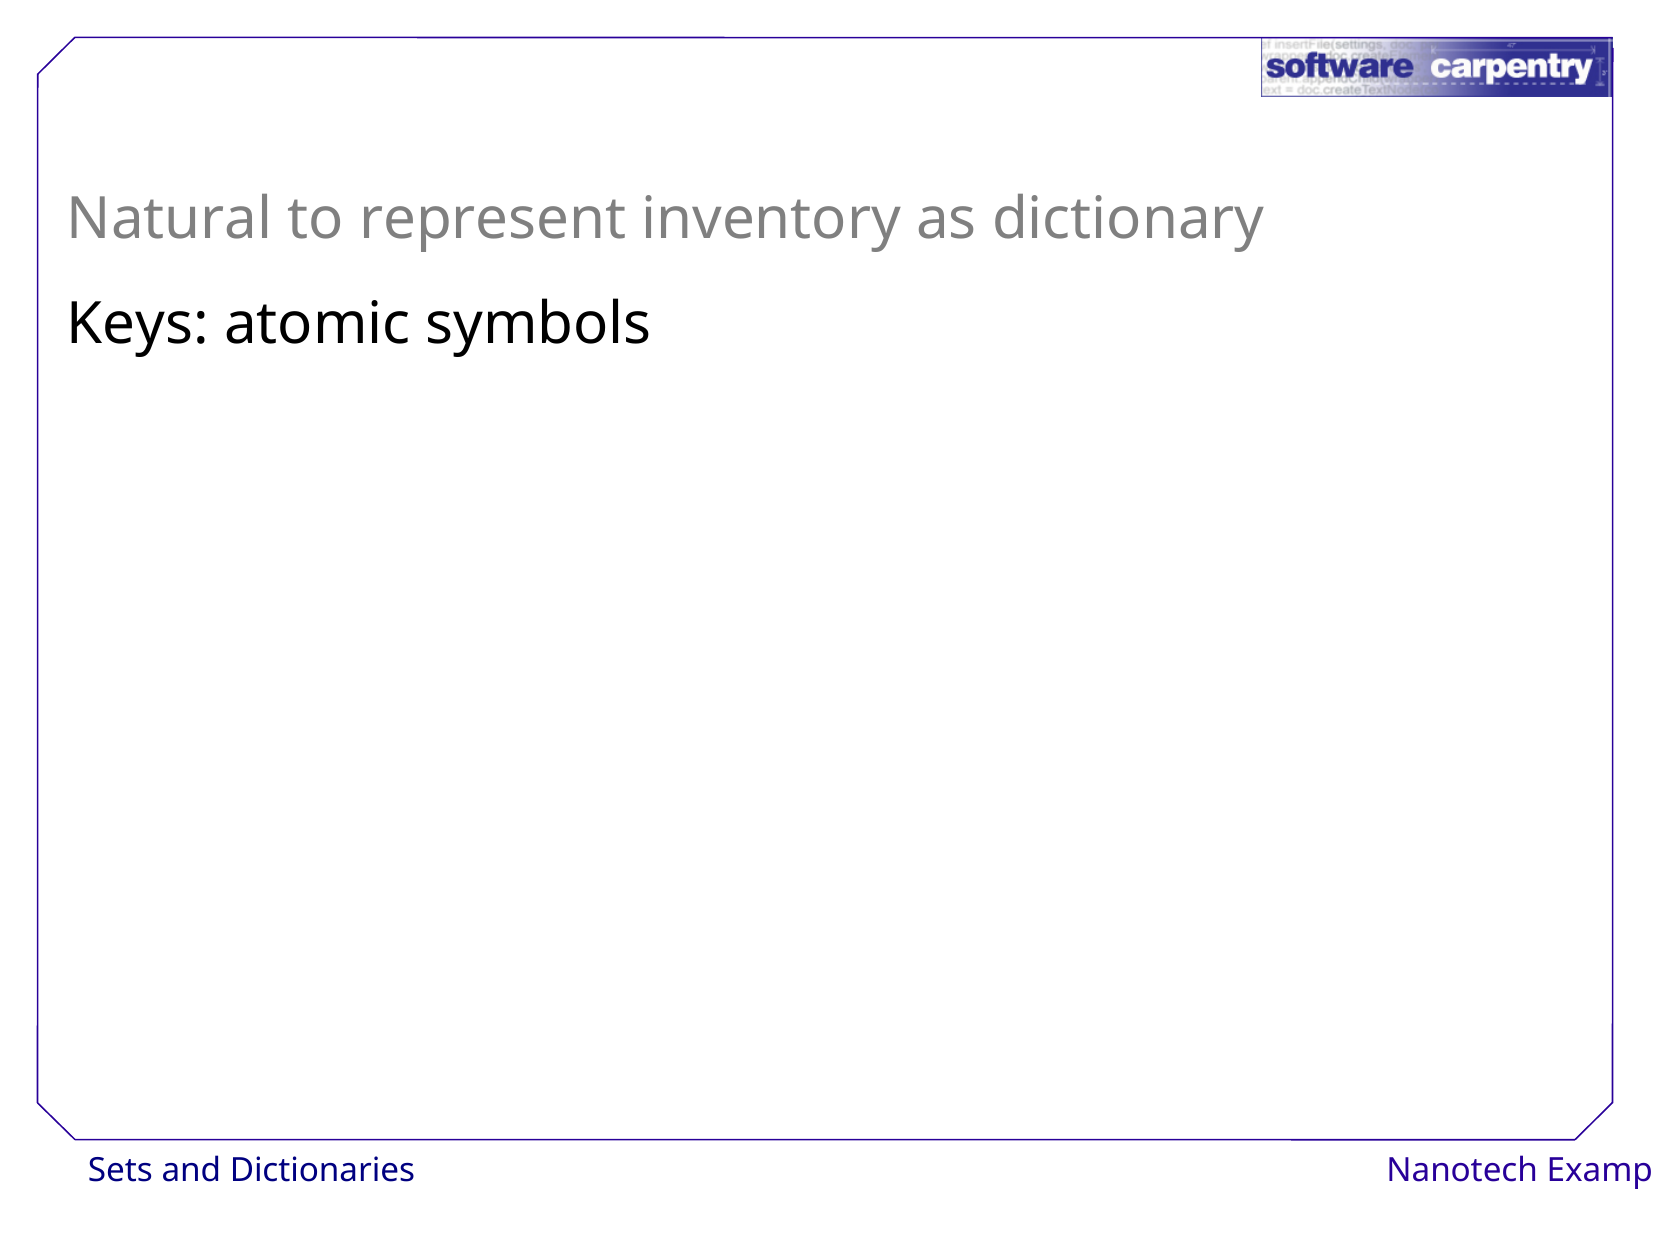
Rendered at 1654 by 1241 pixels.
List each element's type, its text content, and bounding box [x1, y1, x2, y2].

text_box Natural to represent inventory as dictionary Keys: atomic symbols [52, 137, 1430, 364]
picture [1261, 39, 1613, 97]
